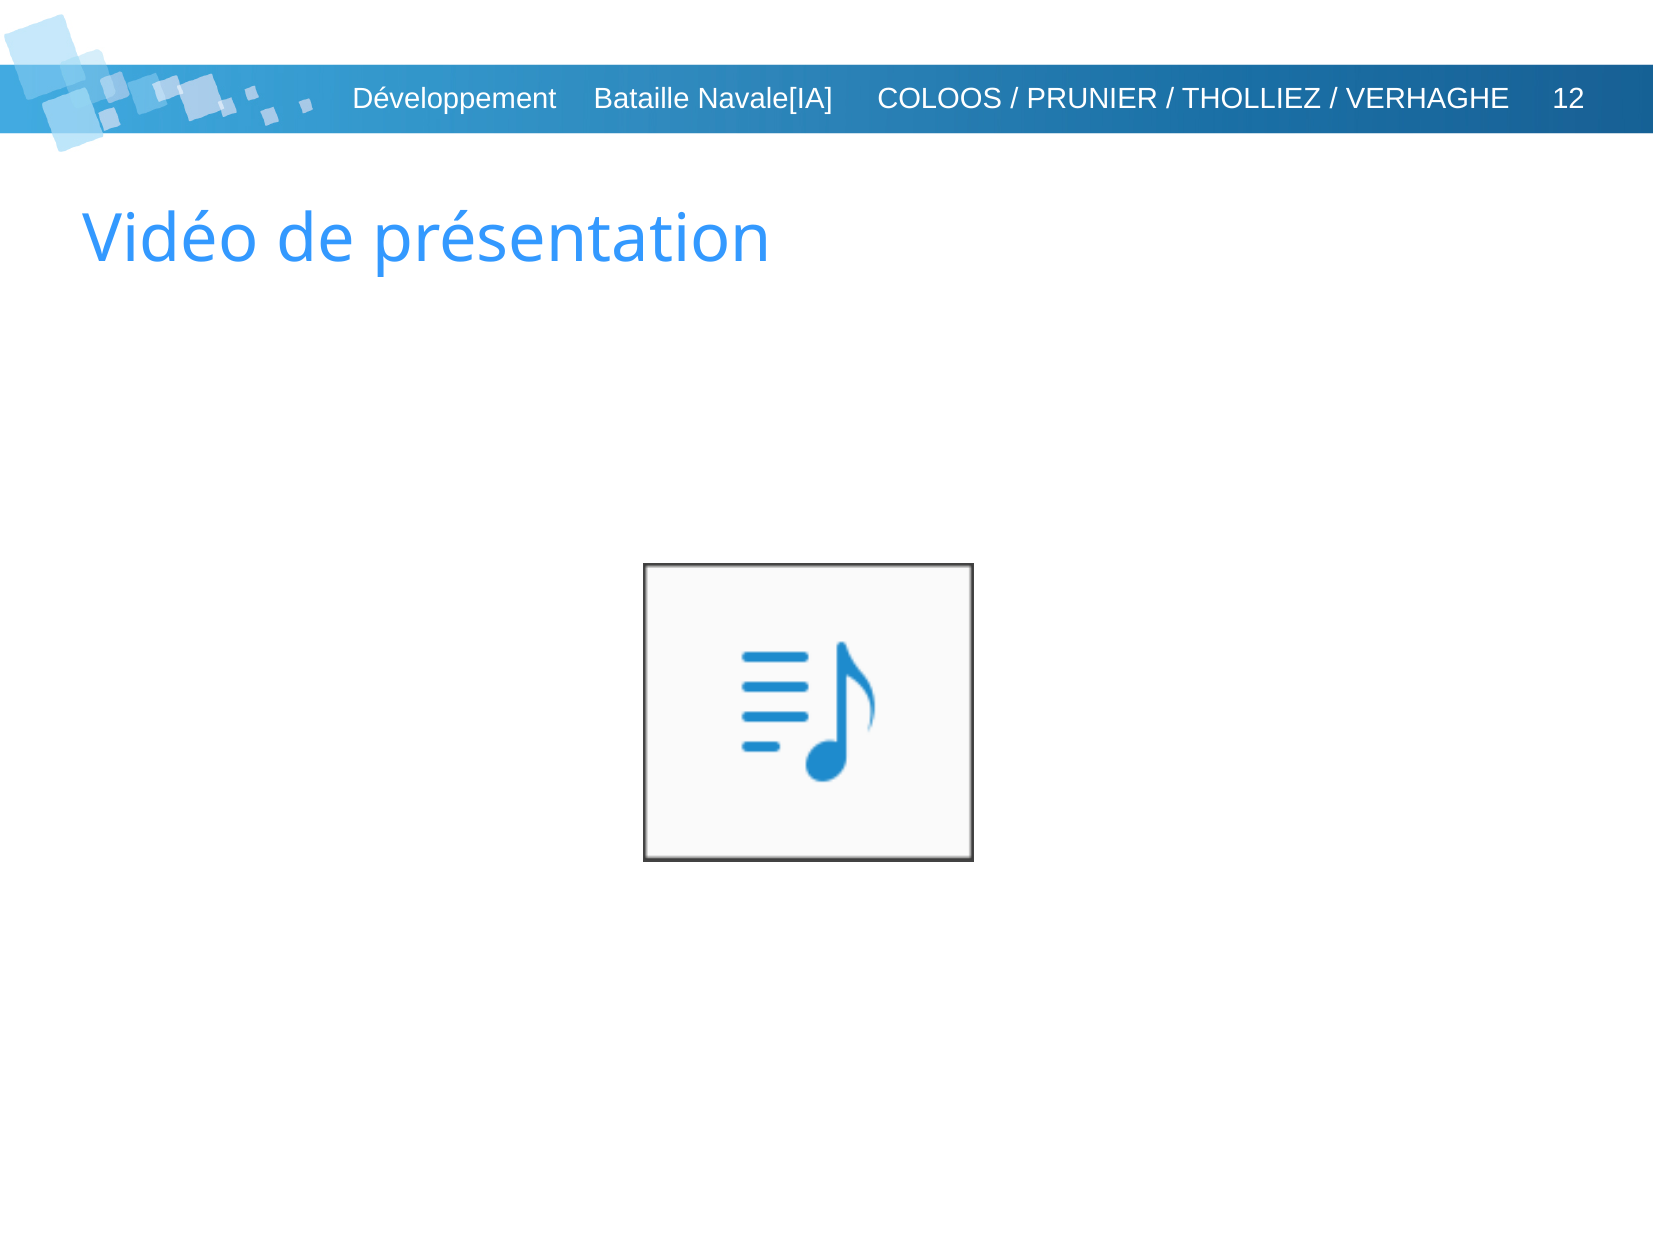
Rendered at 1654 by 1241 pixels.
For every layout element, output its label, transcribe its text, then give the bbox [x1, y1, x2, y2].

text_box Développement Bataille Navale[IA] COLOOS / PRUNIER / THOLLIEZ / VERHAGHE 12 [337, 75, 1651, 156]
picture [0, 0, 1653, 1238]
title Vidéo de présentation [82, 132, 1571, 340]
text_box [642, 562, 976, 863]
